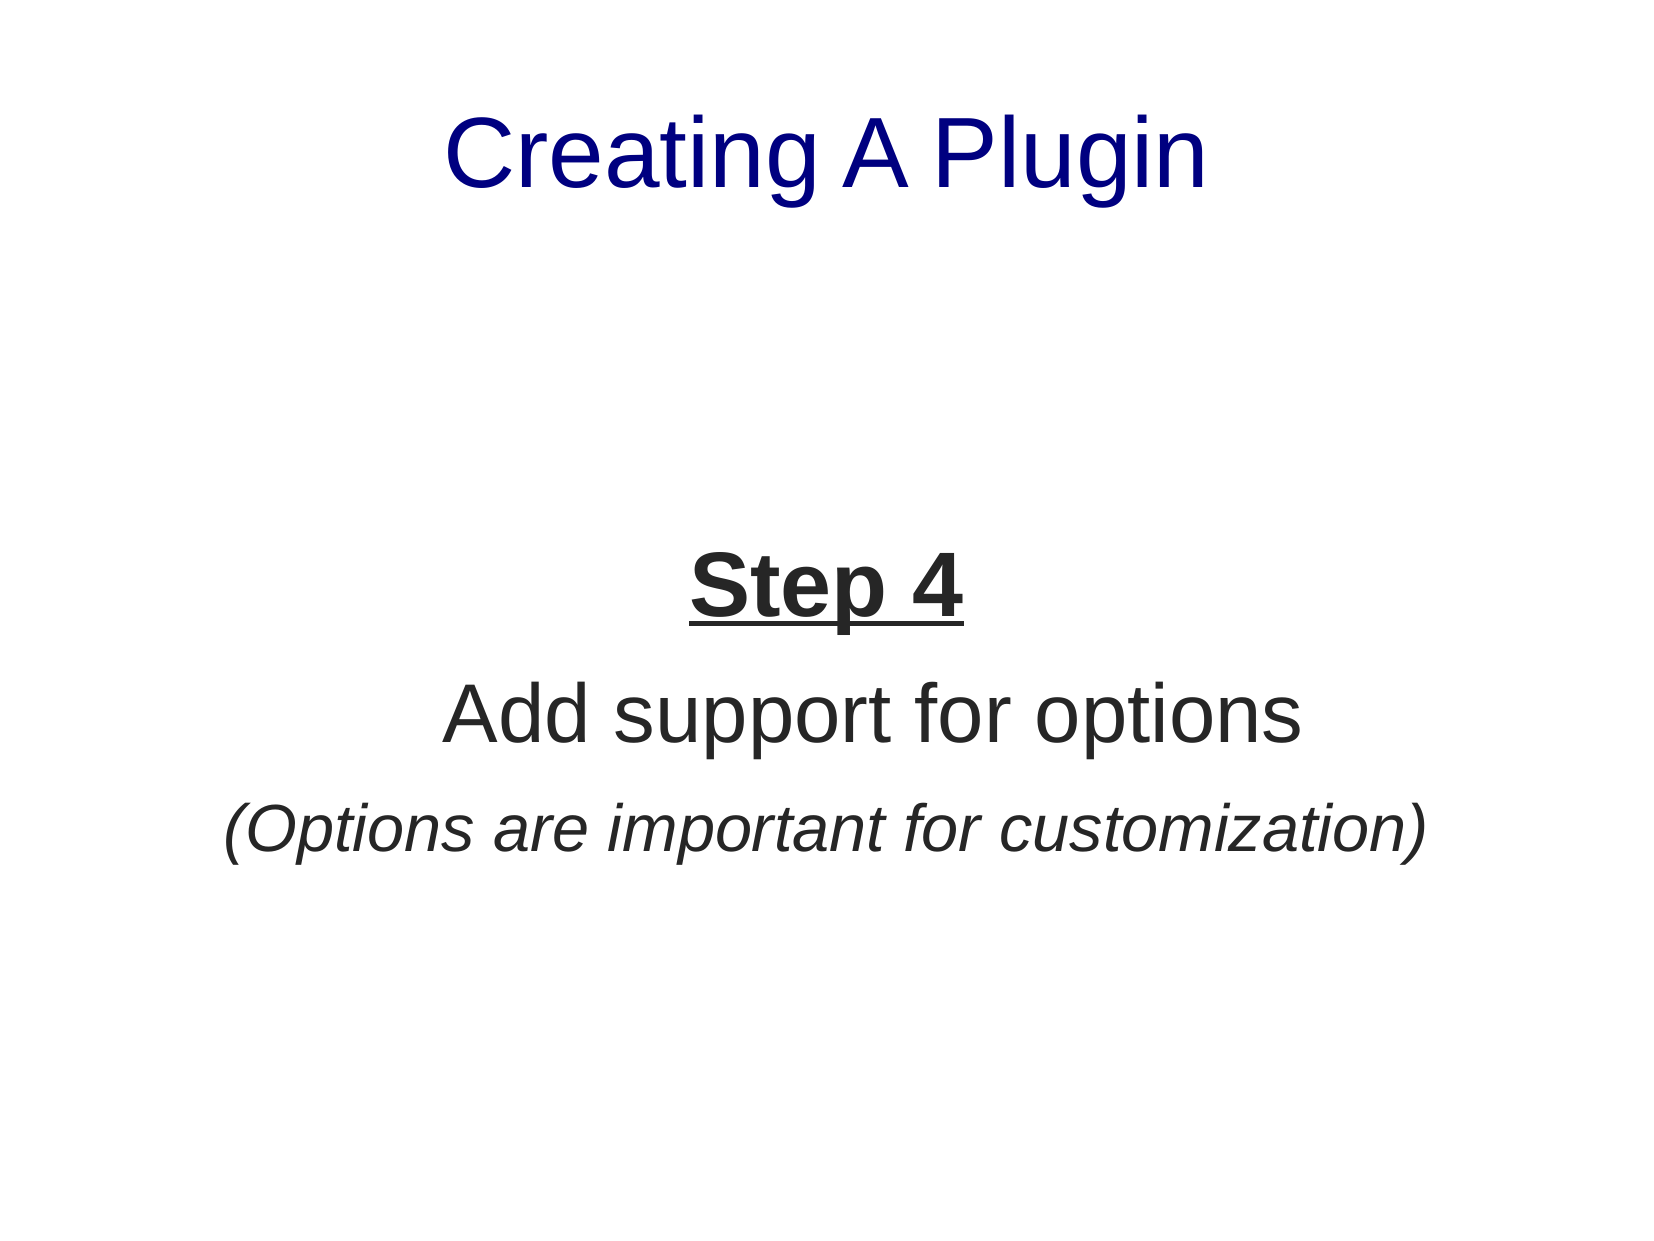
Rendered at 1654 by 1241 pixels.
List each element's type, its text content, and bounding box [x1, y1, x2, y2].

subtitle Step 4 Add support for options (Options are important for customization) [82, 290, 1571, 1109]
title Creating A Plugin [82, 49, 1571, 257]
